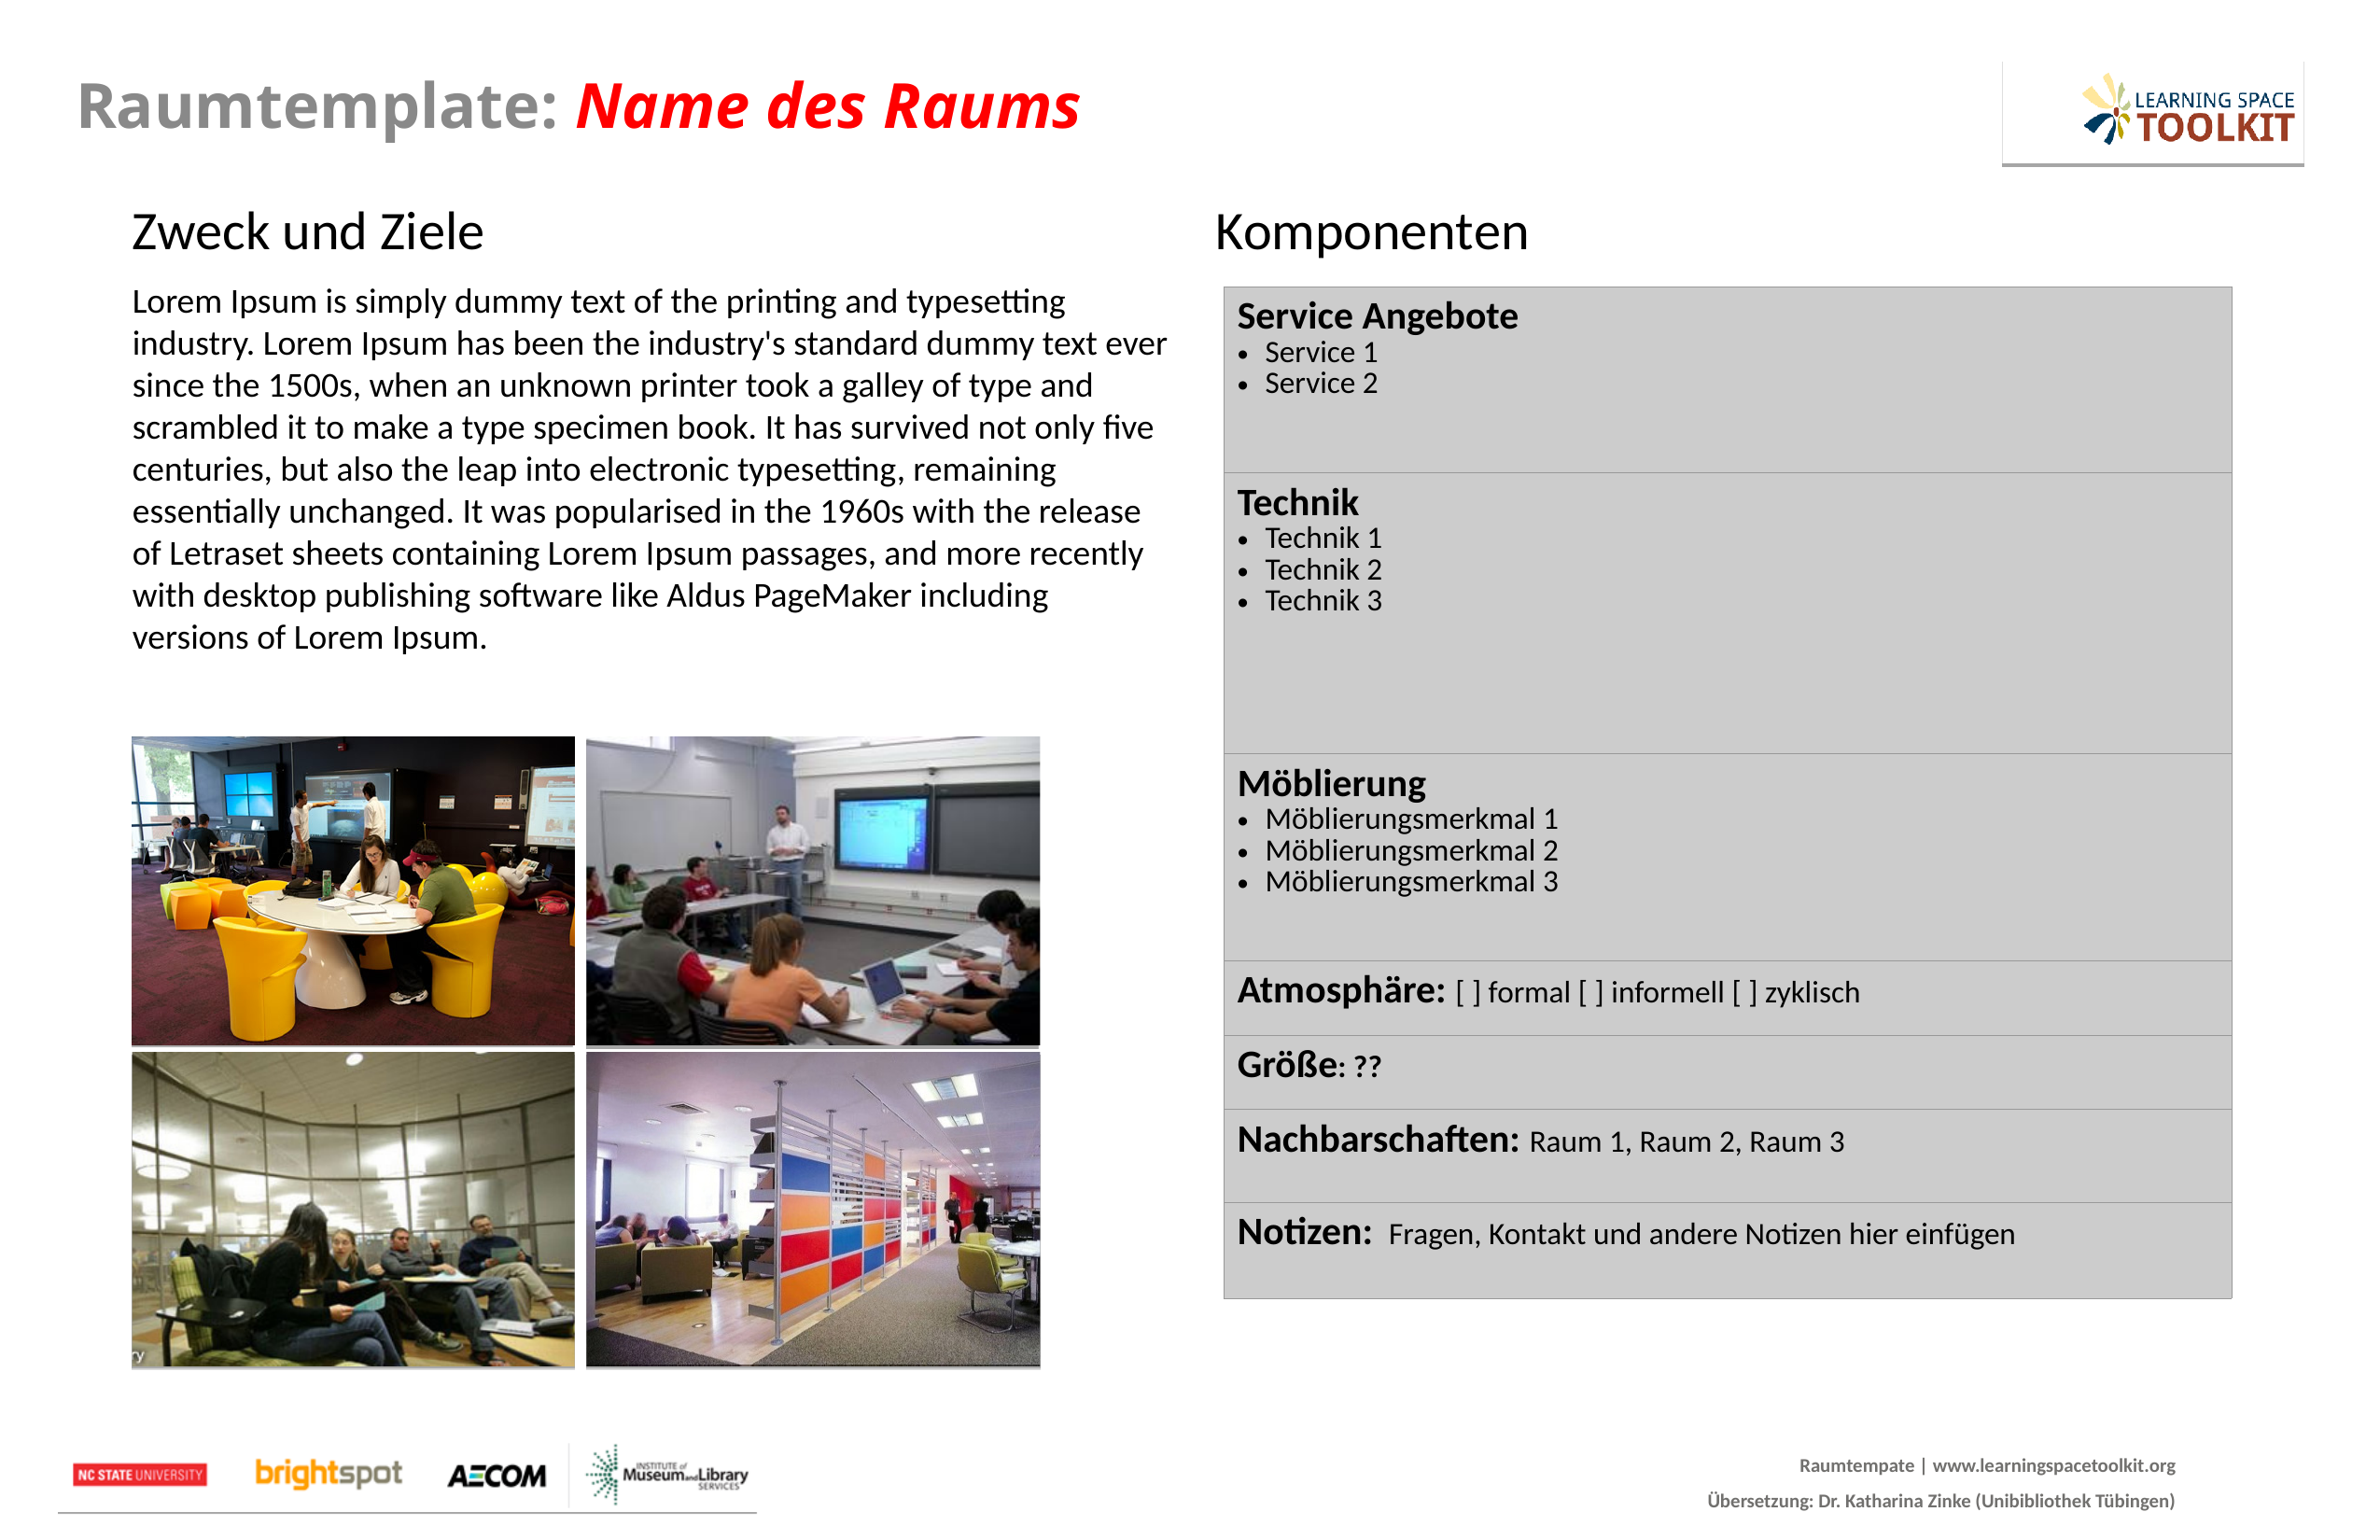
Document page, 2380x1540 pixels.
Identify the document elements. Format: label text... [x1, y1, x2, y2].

table_cell Größe: ?? [1225, 1036, 2232, 1109]
picture [58, 1432, 759, 1512]
picture [586, 736, 1041, 1045]
table_cell Technik Technik 1 Technik 2 Technik 3 [1225, 473, 2232, 753]
table_cell Möblierung Möblierungsmerkmal 1 Möblierungsmerkmal 2 Möblierungsmerkmal 3 [1225, 754, 2232, 960]
text_box Komponenten [1201, 188, 2198, 272]
text_box Zweck und Ziele [118, 188, 1113, 271]
table_header Service Angebote Service 1 Service 2 [1225, 287, 2232, 472]
table_cell Atmosphäre: [ ] formal [ ] informell [ ] zyklisch [1225, 961, 2232, 1035]
picture [132, 736, 575, 1045]
text_box Raumtempate | www.learningspacetoolkit.org Übersetzung: Dr. Katharina Zinke (Unibibliothek Tübingen) [1693, 1446, 2329, 1519]
picture [586, 1052, 1041, 1367]
picture [132, 1052, 575, 1367]
table_cell Nachbarschaften: Raum 1, Raum 2, Raum 3 [1225, 1110, 2232, 1202]
text_box Raumtemplate: Name des Raums [75, 65, 2302, 171]
table_cell Notizen: Fragen, Kontakt und andere Notizen hier einfügen [1225, 1203, 2232, 1298]
text_box Lorem Ipsum is simply dummy text of the printing and typesetting industry. Lorem Ipsum has been the industry's standard dummy text ever since the 1500s, when an unknown printer took a galley of type and scrambled it to make a type specimen book. It has survived not only five centuries, but also the leap into electronic typesetting, remaining essentially unchanged. It was popularised in the 1960s with the release of Letraset sheets containing Lorem Ipsum passages, and more recently with desktop publishing software like Aldus PageMaker including versions of Lorem Ipsum. [118, 271, 1189, 667]
